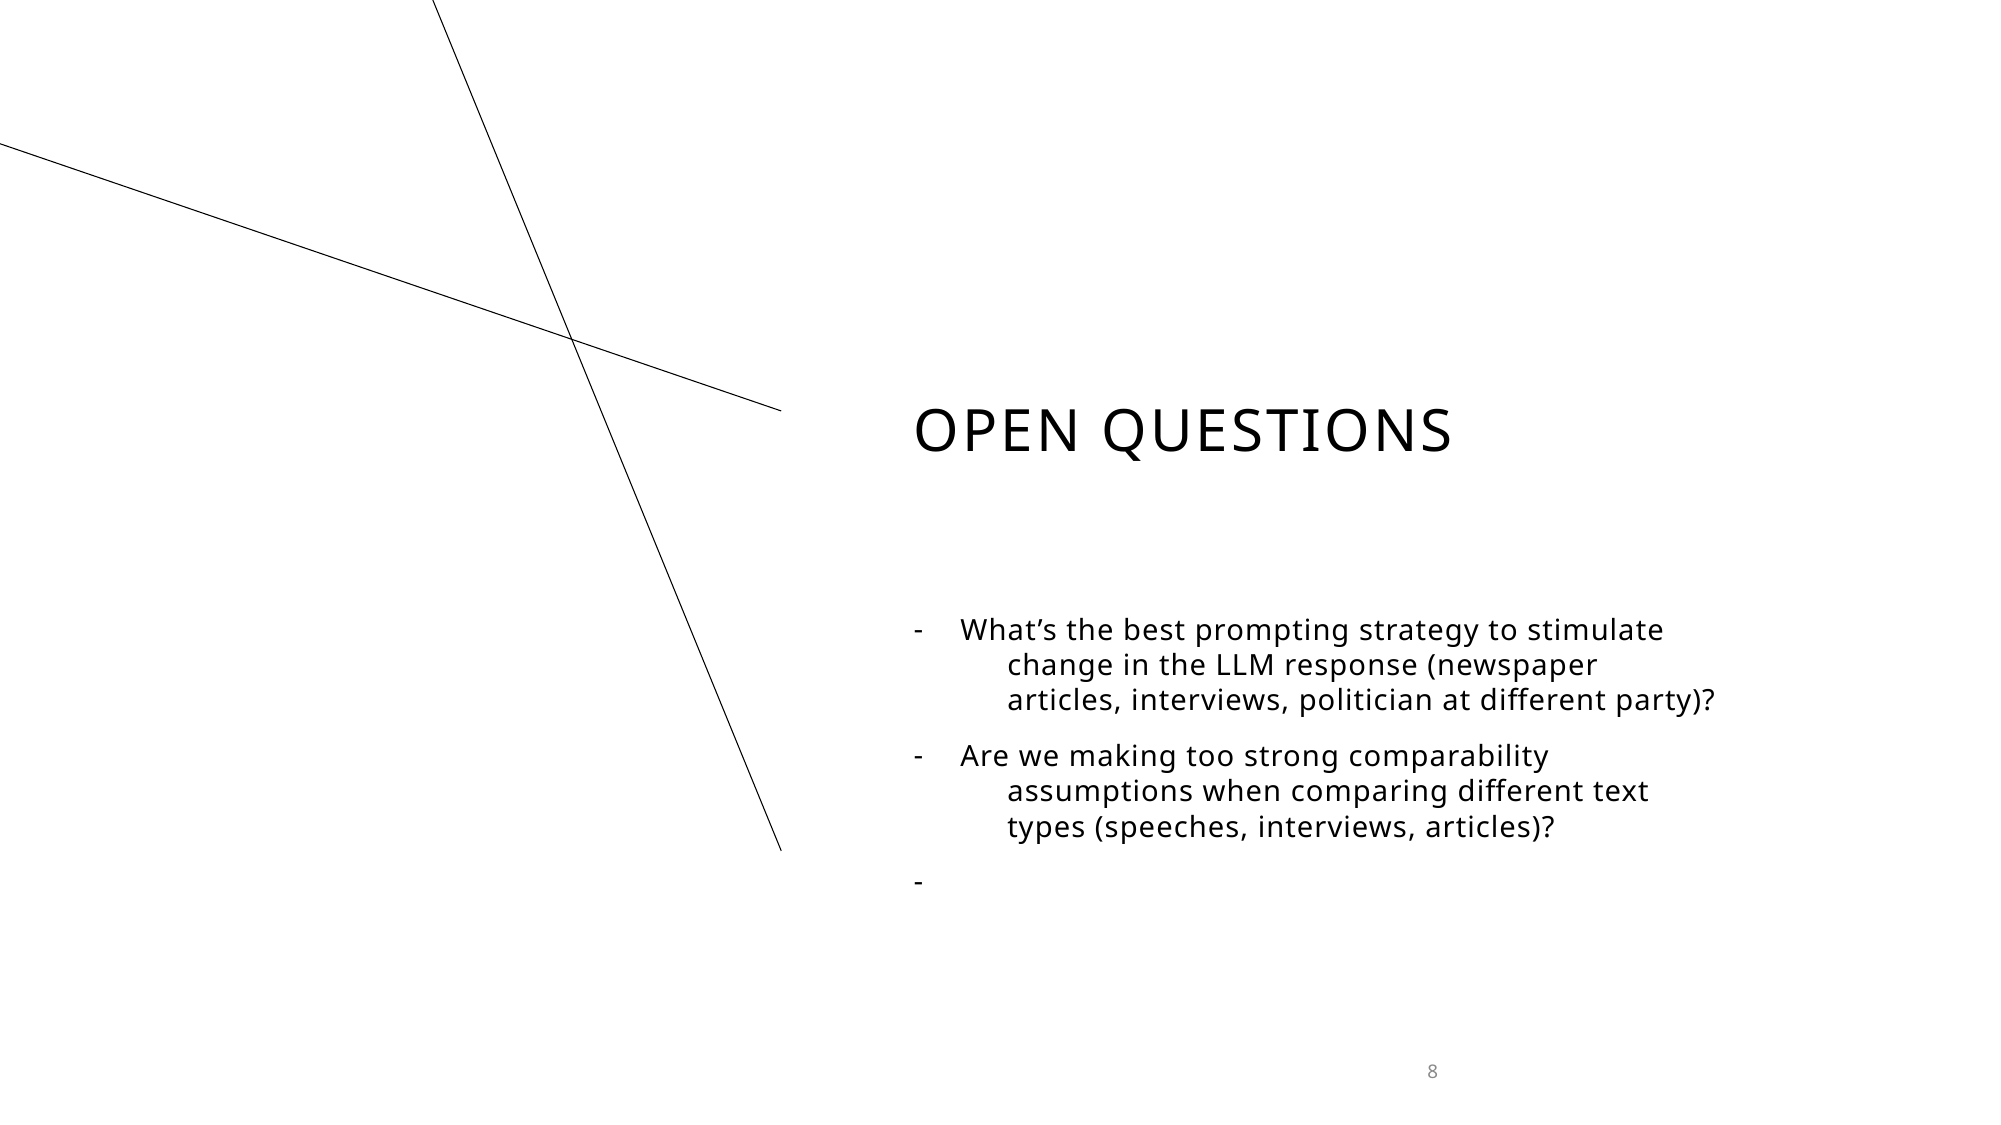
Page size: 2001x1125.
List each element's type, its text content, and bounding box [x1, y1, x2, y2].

list What’s the best prompting strategy to stimulate change in the LLM response (newspaper articles, interviews, politician at different party)? Are we making too strong comparability assumptions when comparing different text types (speeches, interviews, articles)? [898, 541, 1737, 840]
text_box [1412, 1042, 1863, 1103]
title Open Questions [898, 274, 1737, 472]
